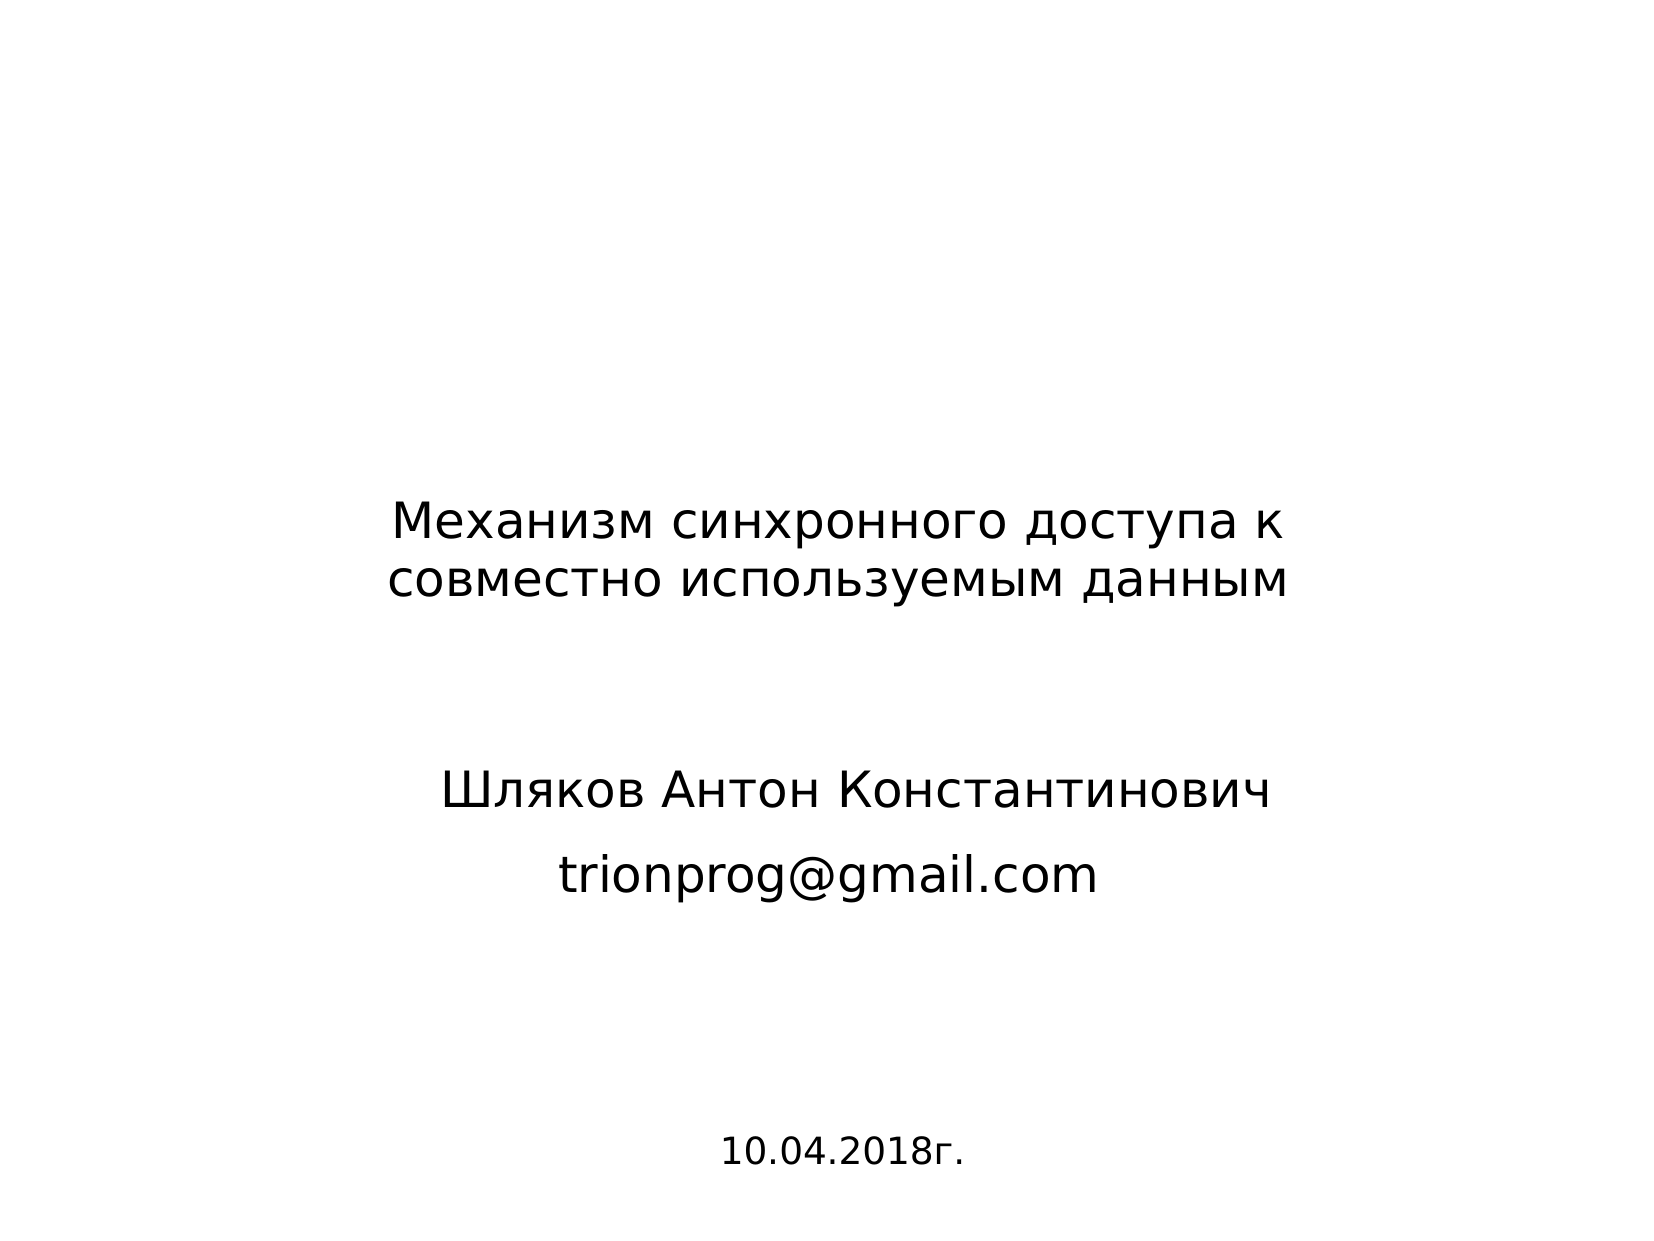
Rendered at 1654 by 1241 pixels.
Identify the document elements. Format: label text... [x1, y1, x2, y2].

text_box Шляков Антон Константинович [425, 753, 1288, 828]
text_box Механизм синхронного доступа к совместно используемым данным [259, 484, 1418, 674]
text_box 10.04.2018г. [704, 1122, 981, 1181]
text_box trionprog@gmail.com [543, 838, 1115, 934]
